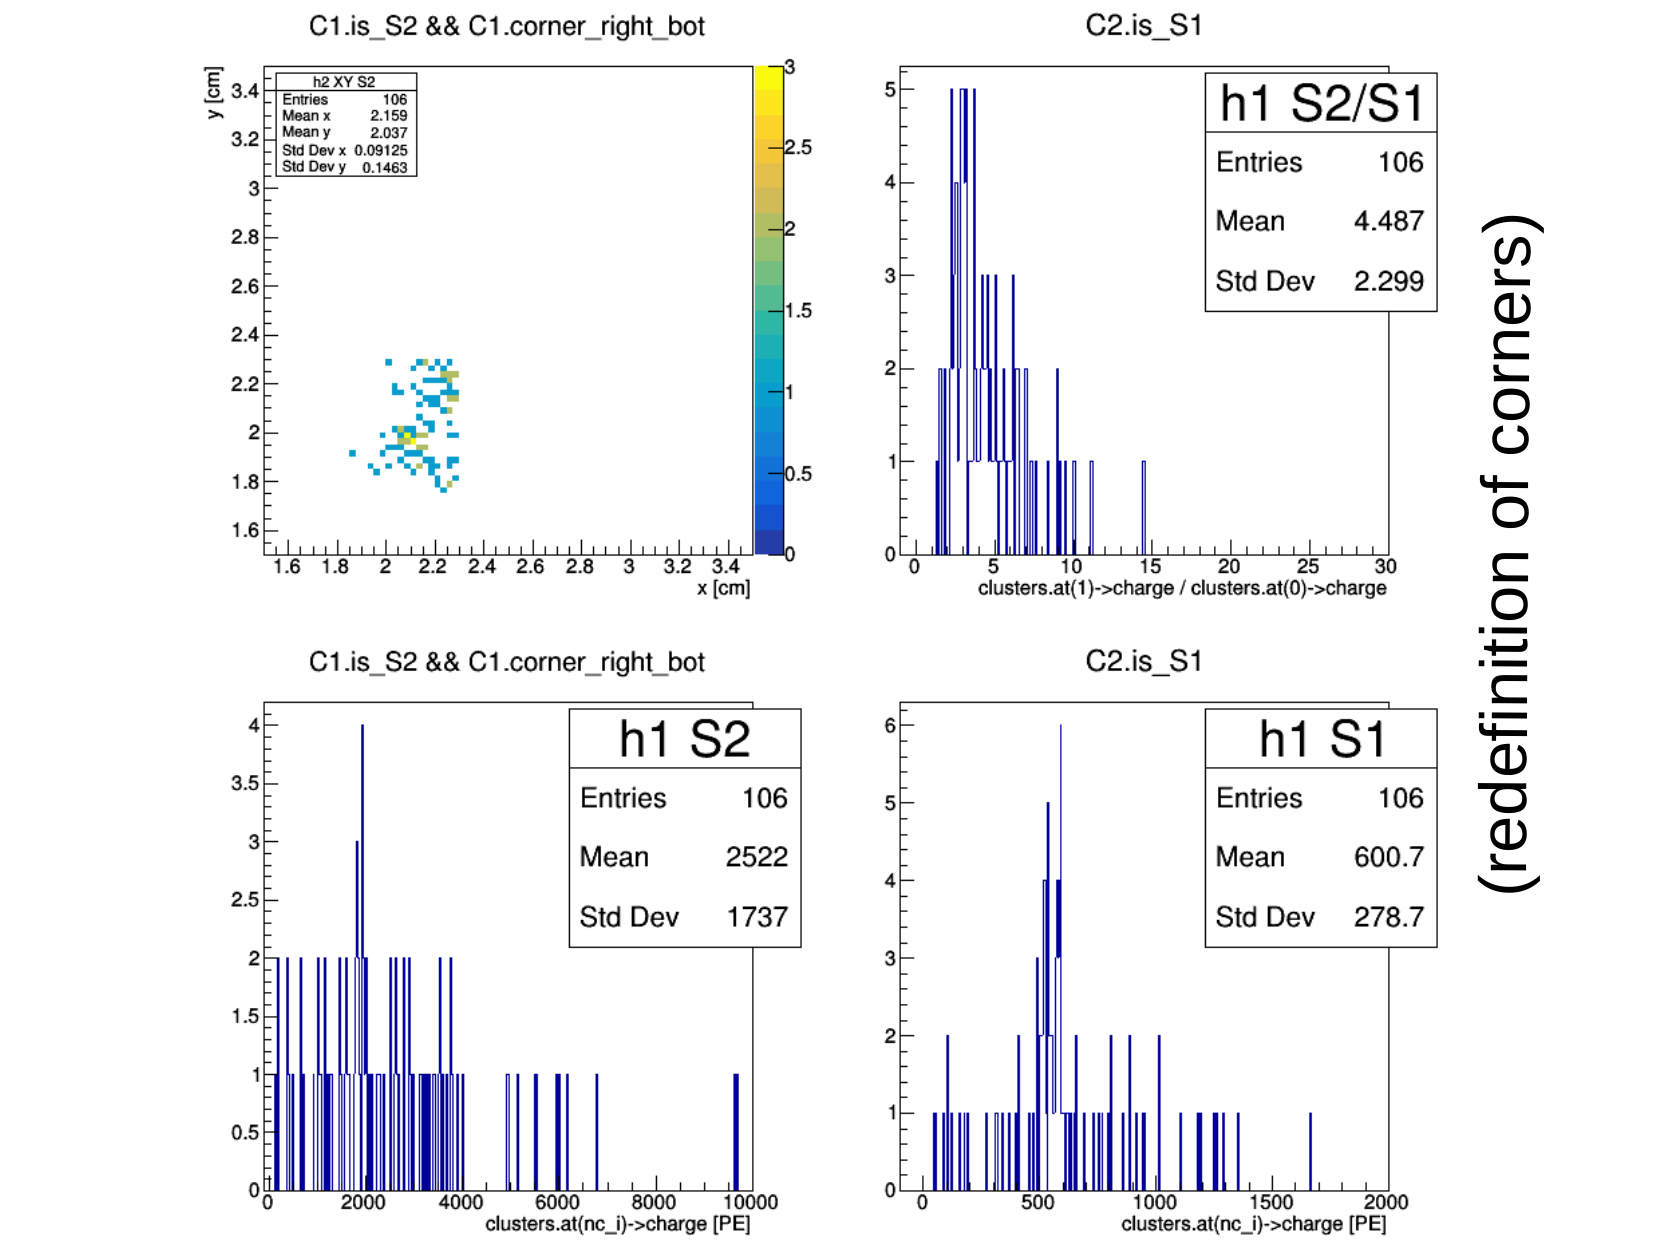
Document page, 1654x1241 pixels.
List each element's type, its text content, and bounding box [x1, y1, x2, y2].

picture [198, 3, 1454, 1241]
text_box (redefinition of corners) [1457, 29, 1627, 1081]
